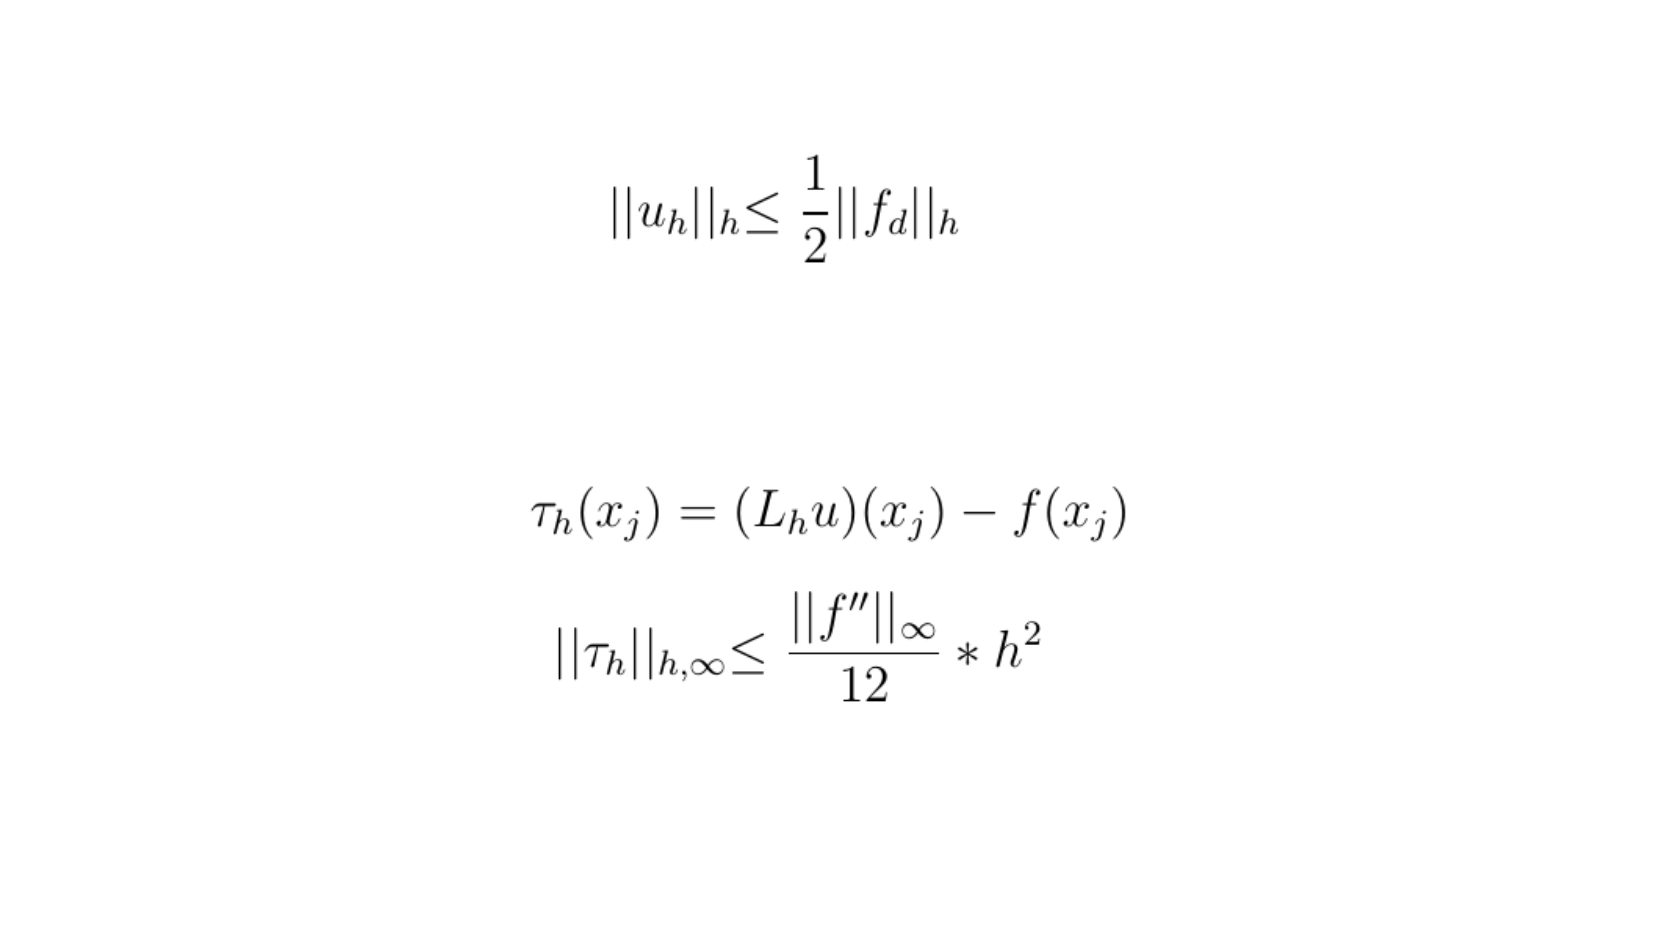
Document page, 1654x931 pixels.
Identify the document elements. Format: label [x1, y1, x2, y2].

picture [487, 449, 1163, 733]
picture [592, 149, 1013, 280]
